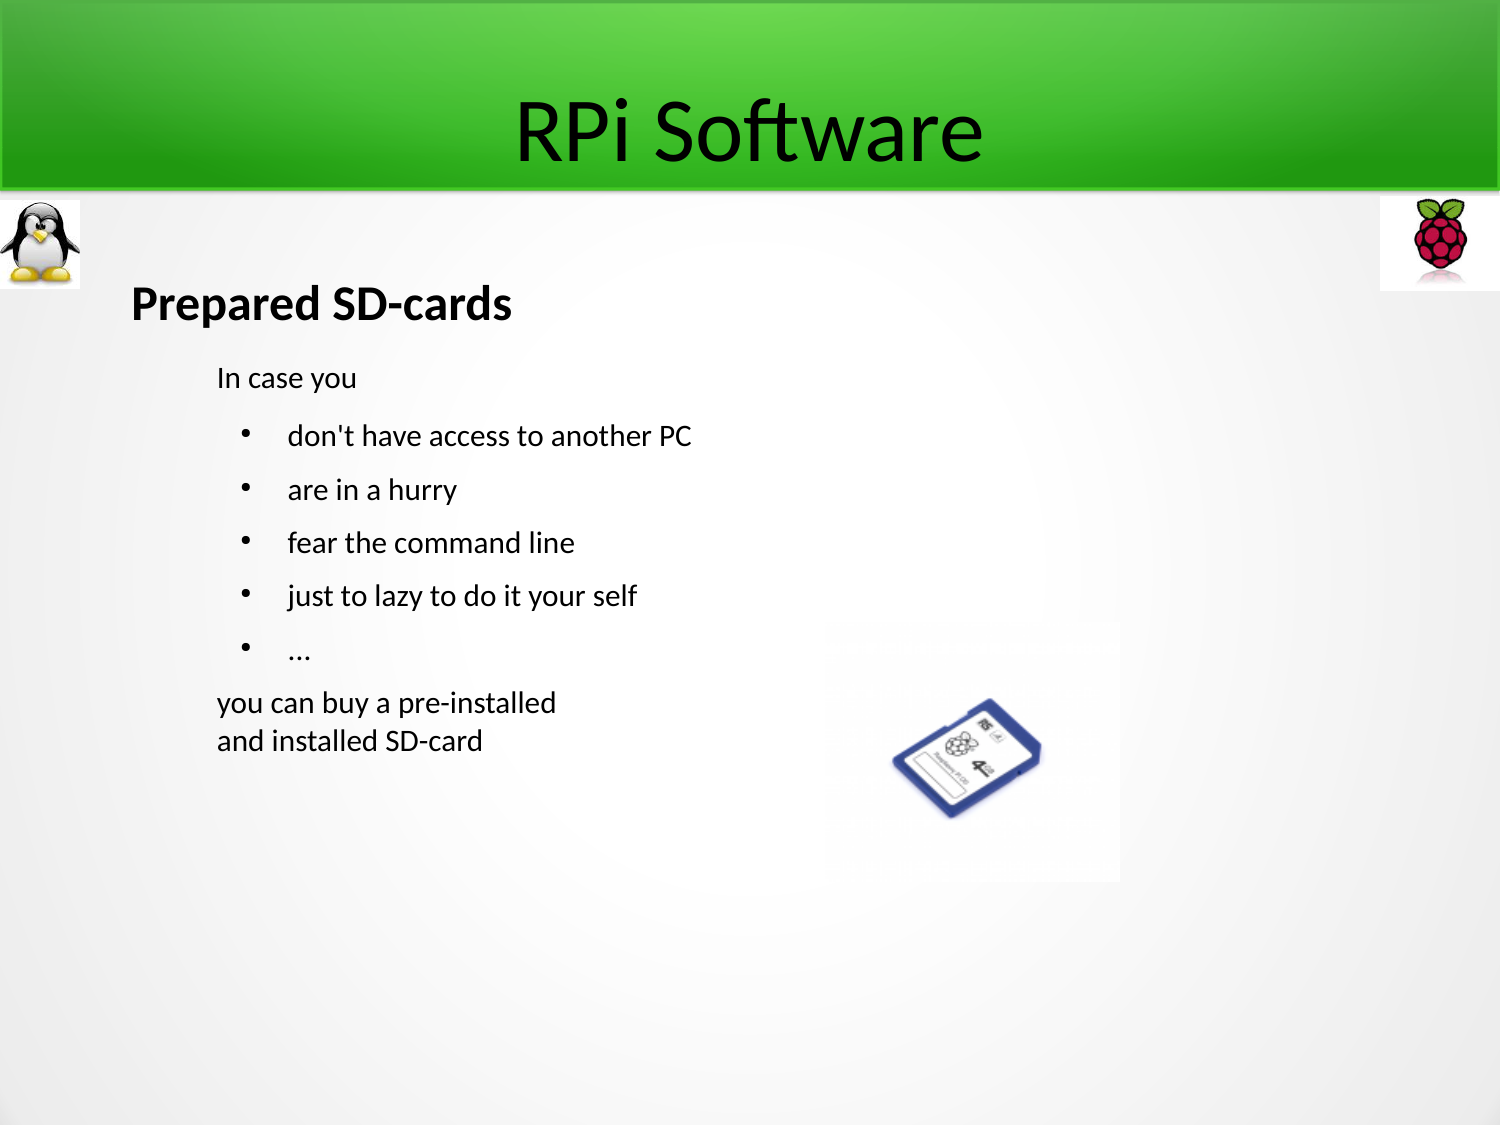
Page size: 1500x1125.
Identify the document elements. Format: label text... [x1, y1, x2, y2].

title RPi Software [75, 45, 1425, 233]
picture [1380, 196, 1500, 291]
picture [825, 622, 1120, 882]
picture [0, 200, 80, 289]
list Prepared SD-cards In case you don't have access to another PC are in a hurry fear the command line just to lazy to do it your self ... you can buy a pre-installed and installed SD-card [60, 262, 1411, 1006]
